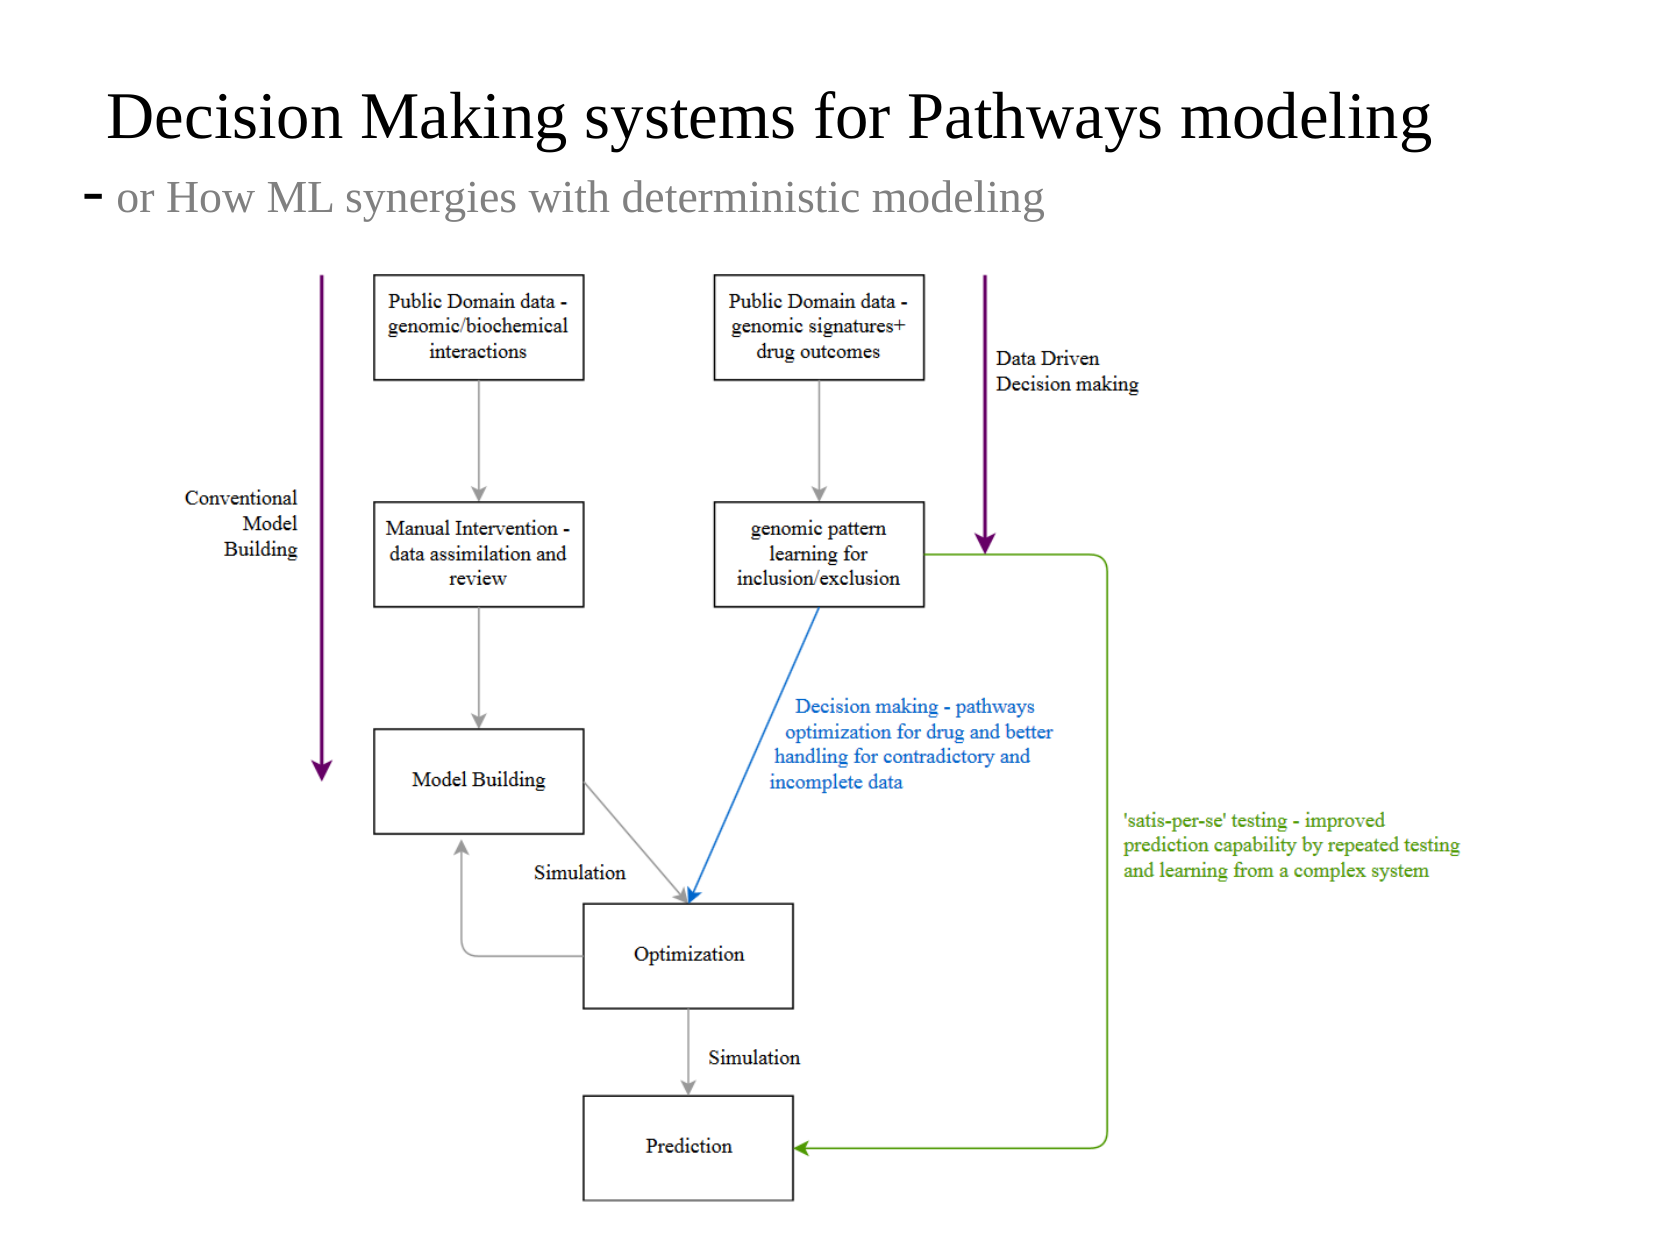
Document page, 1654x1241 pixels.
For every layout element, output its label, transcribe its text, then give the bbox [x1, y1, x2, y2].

picture [179, 258, 1491, 1204]
title Decision Making systems for Pathways modeling - or How ML synergies with deterministic modeling [82, 49, 1571, 257]
